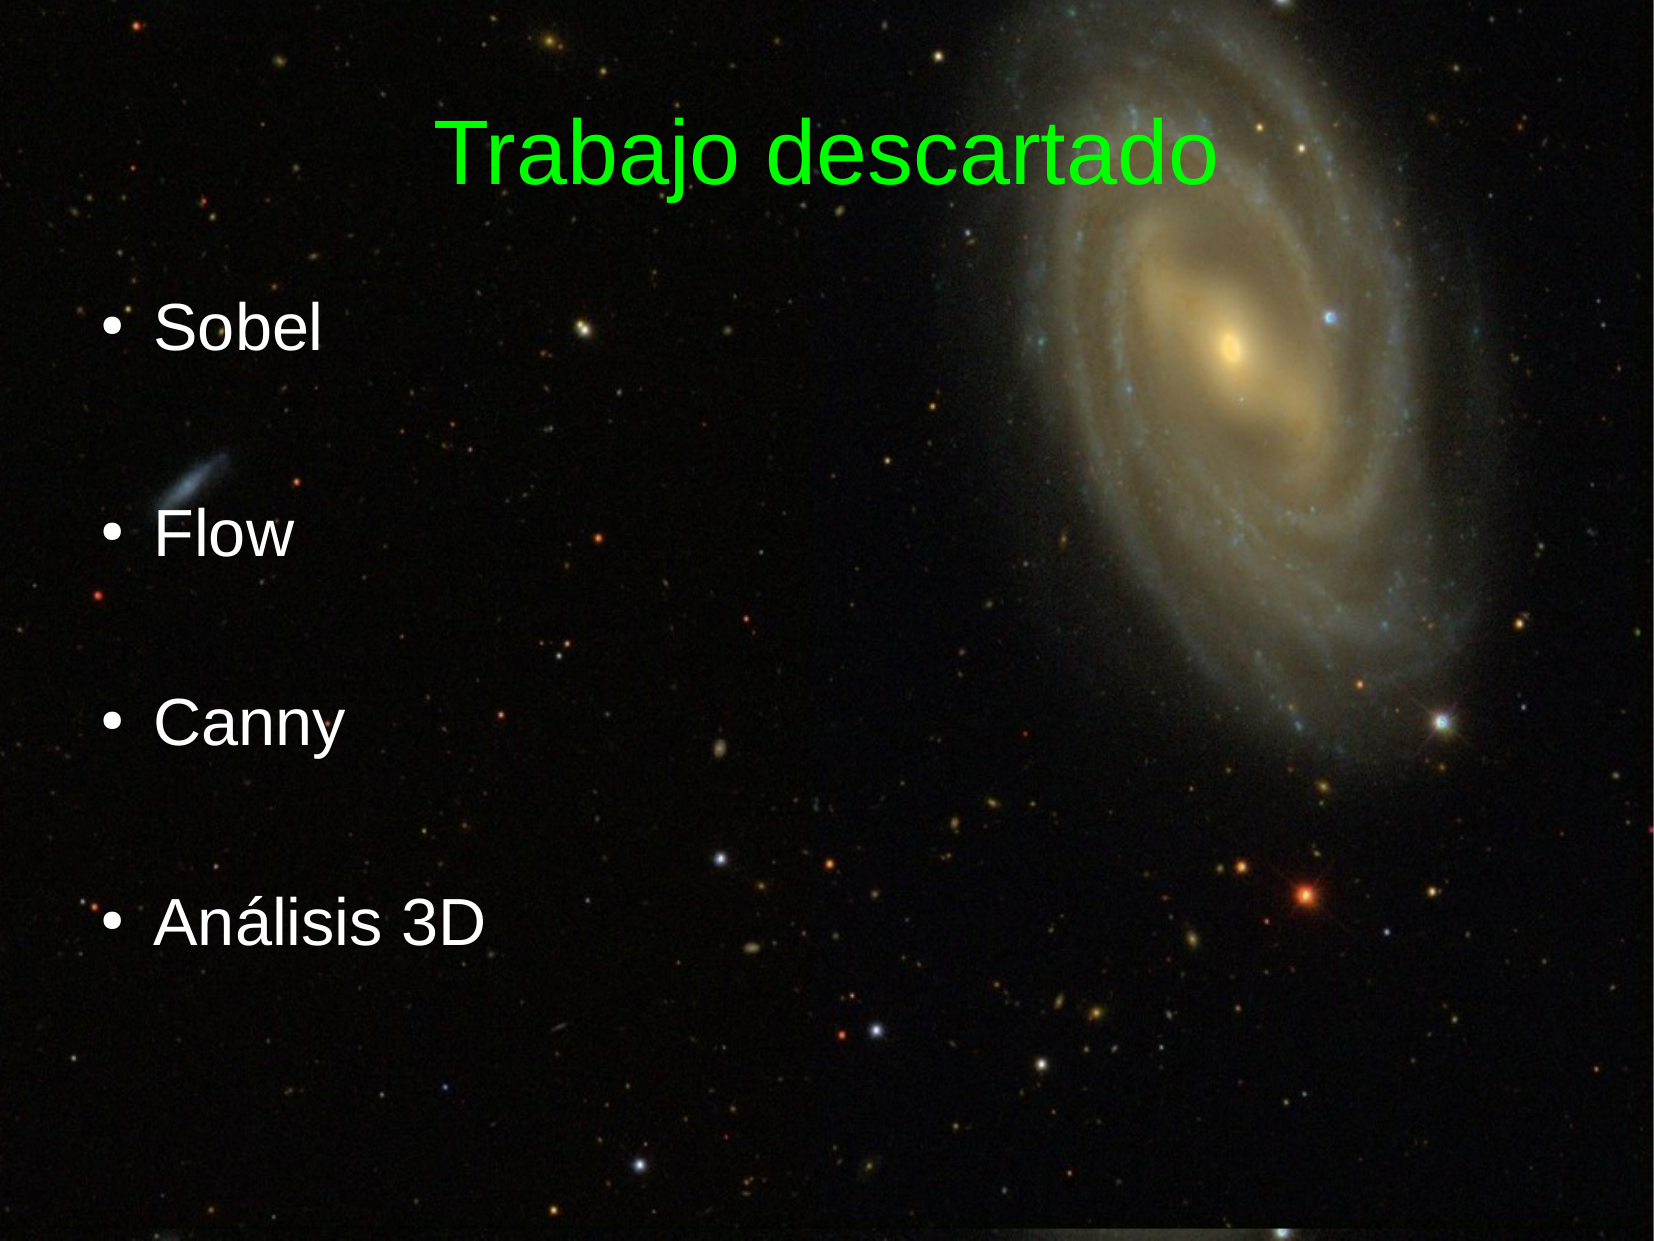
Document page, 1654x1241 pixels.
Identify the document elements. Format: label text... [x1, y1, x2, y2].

list Canny [82, 685, 1538, 875]
title Trabajo descartado [82, 49, 1571, 257]
list Sobel [82, 290, 1538, 473]
list Análisis 3D [82, 885, 1538, 1075]
list Flow [82, 495, 1538, 685]
picture [0, 0, 1654, 1241]
